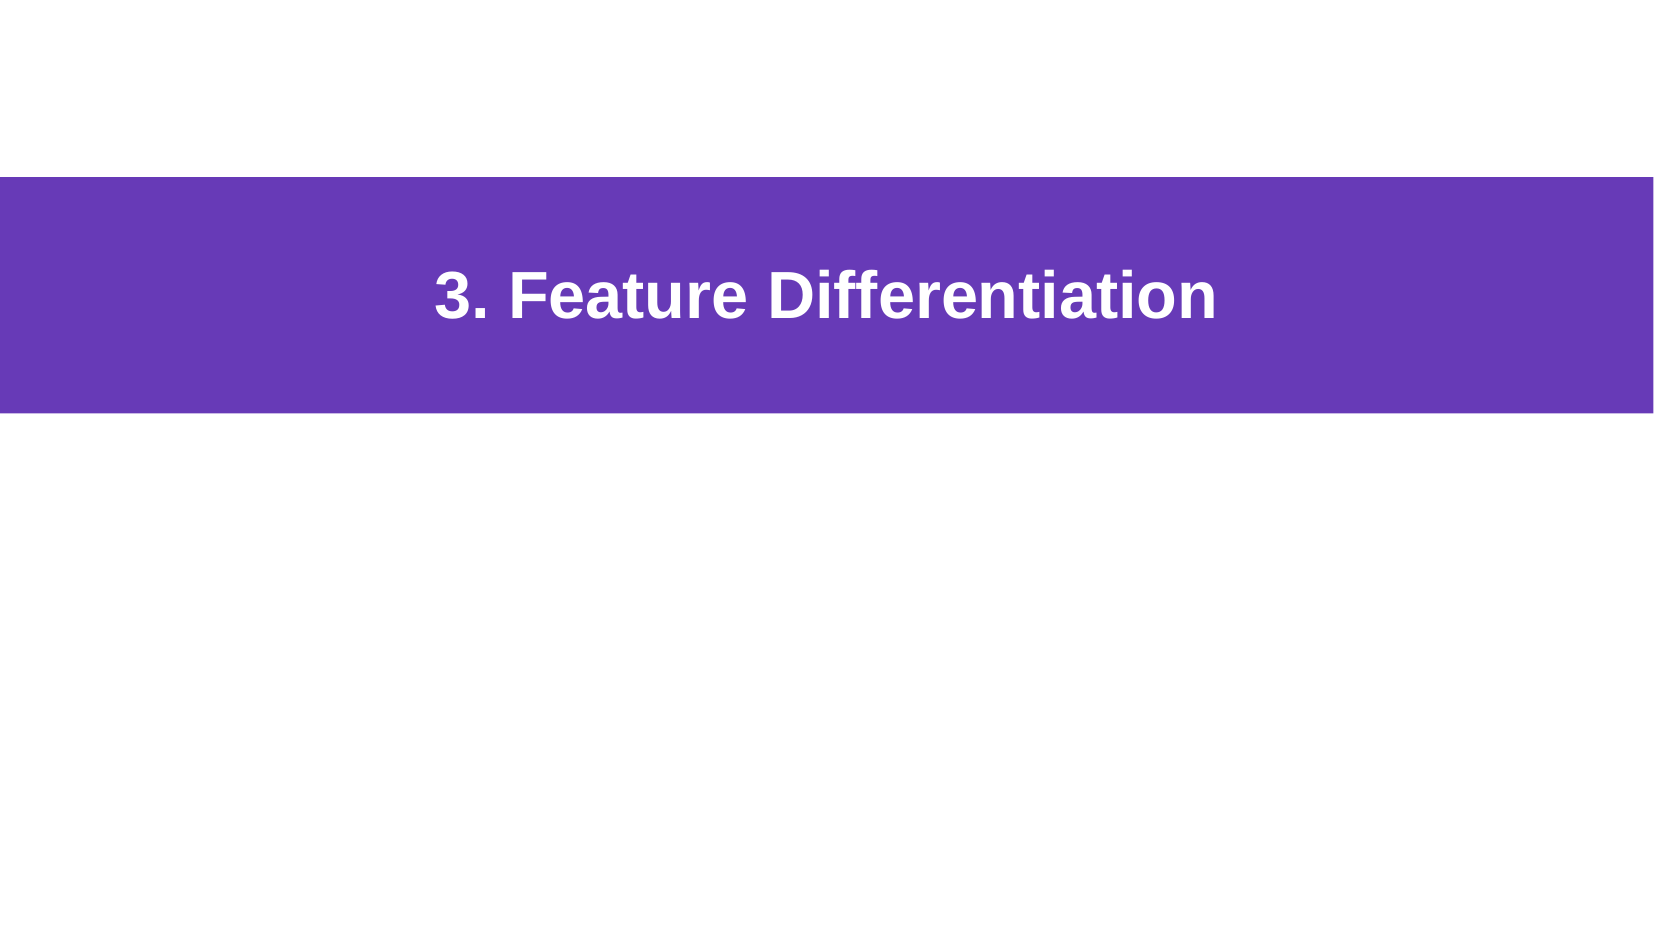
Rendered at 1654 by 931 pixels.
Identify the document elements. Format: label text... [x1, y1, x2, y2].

title 3. Feature Differentiation [0, 177, 1654, 414]
